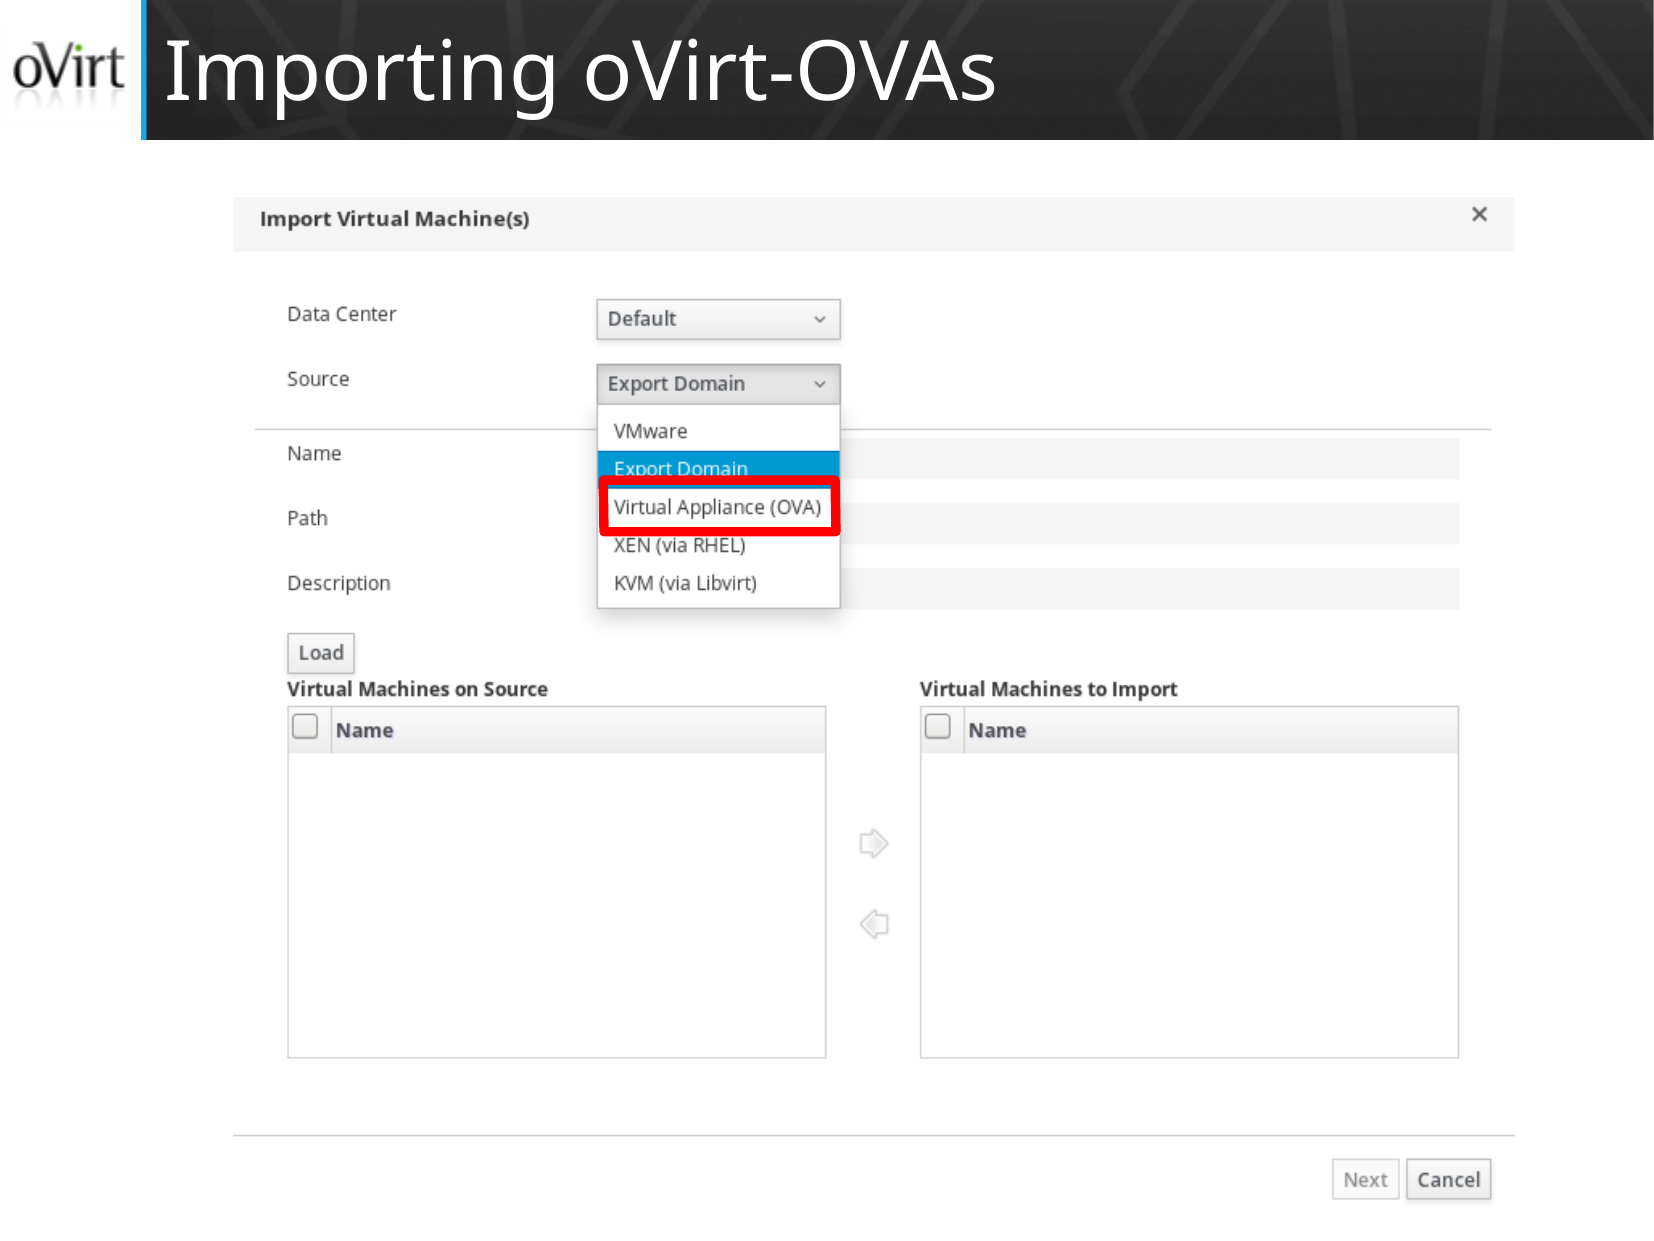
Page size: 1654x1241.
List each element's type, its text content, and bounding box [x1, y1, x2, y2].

picture [0, 0, 1654, 140]
picture [233, 197, 1516, 1216]
title Importing oVirt-OVAs [164, 18, 1653, 119]
